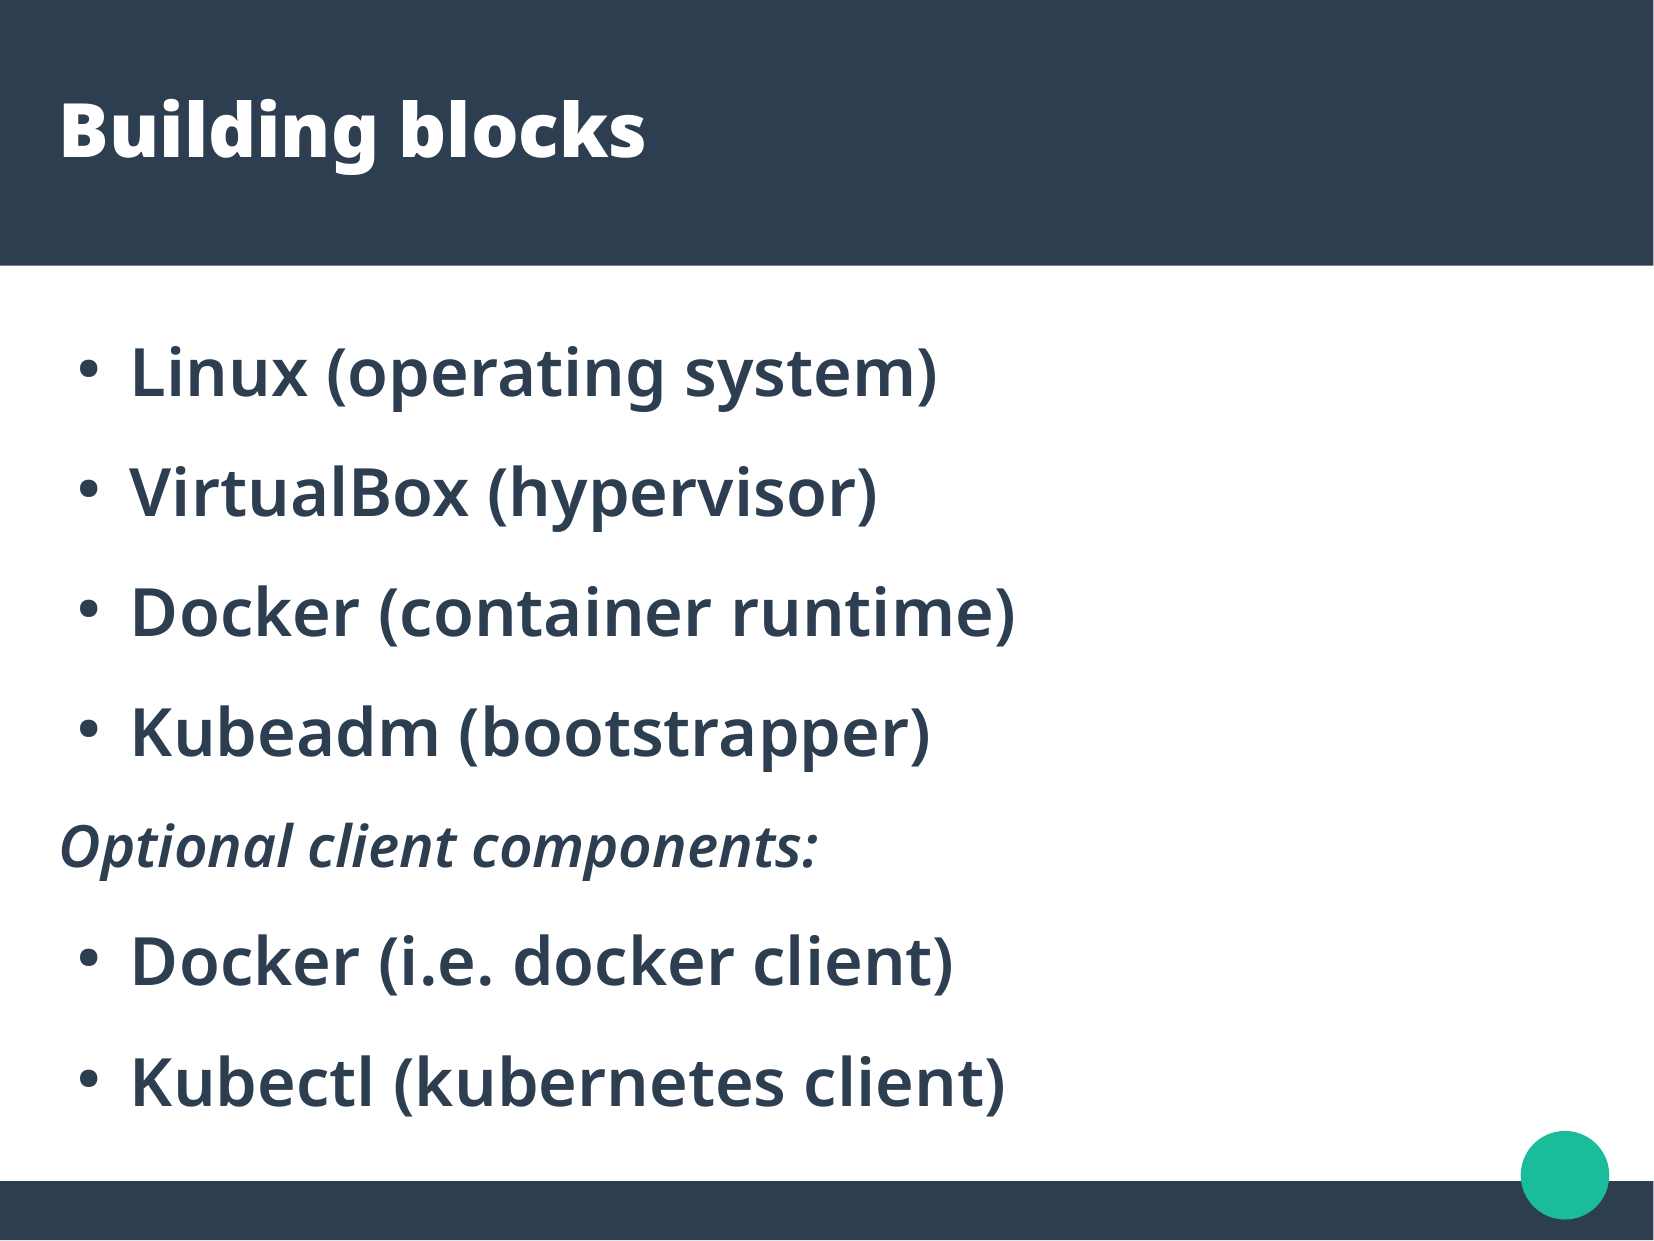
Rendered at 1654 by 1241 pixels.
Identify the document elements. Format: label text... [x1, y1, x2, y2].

title Building blocks [59, 49, 1595, 207]
list Linux (operating system) VirtualBox (hypervisor) Docker (container runtime) Kubeadm (bootstrapper) Optional client components: Docker (i.e. docker client) Kubectl (kubernetes client) [59, 324, 1595, 1152]
